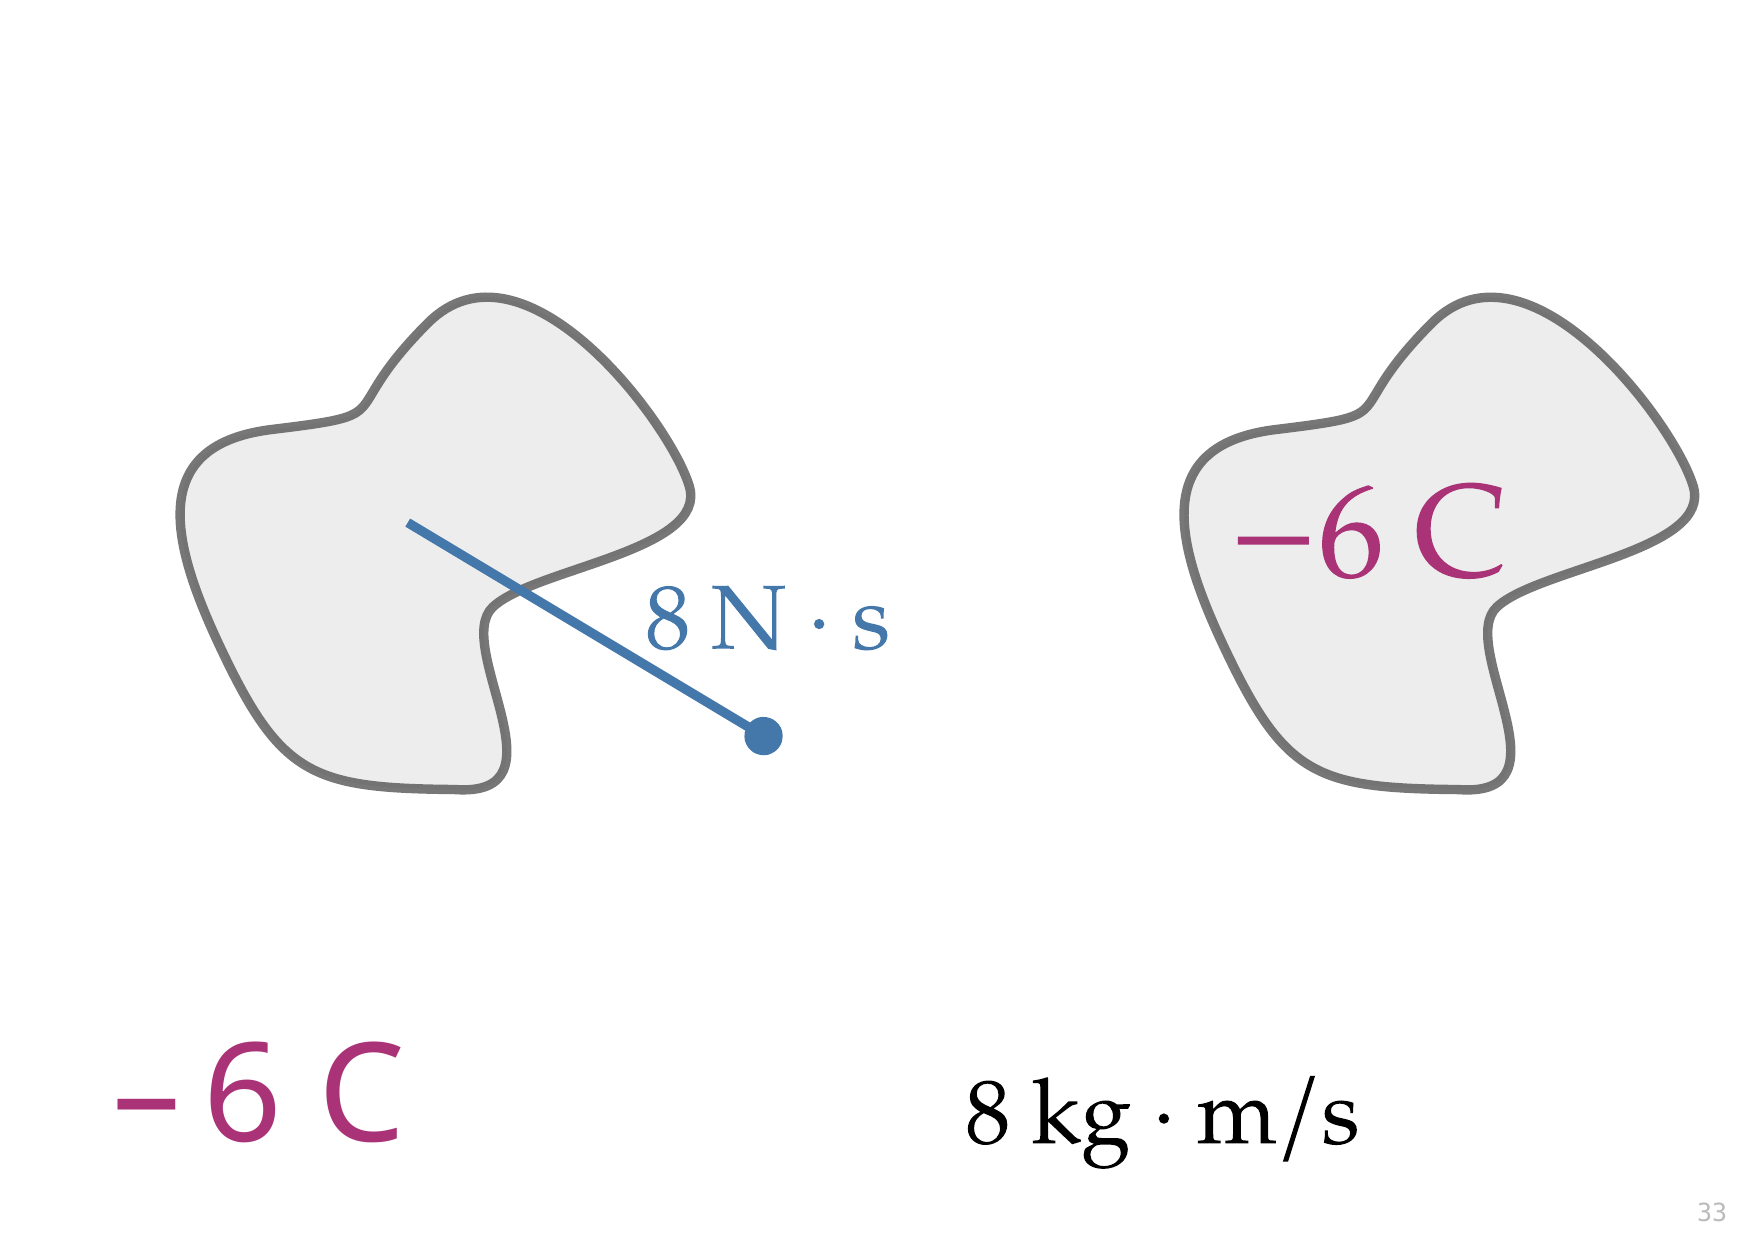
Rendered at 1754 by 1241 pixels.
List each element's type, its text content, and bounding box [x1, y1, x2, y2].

text_box [1032, 1077, 1081, 1145]
text_box [180, 297, 691, 790]
text_box [647, 585, 688, 651]
text_box [1197, 1100, 1276, 1144]
text_box [712, 585, 785, 651]
text_box [1083, 1100, 1131, 1169]
text_box [854, 605, 888, 651]
text_box [1158, 1113, 1170, 1124]
text_box [1323, 1100, 1357, 1146]
text_box – 6 C [97, 986, 414, 1139]
text_box [1184, 297, 1695, 790]
text_box [813, 618, 825, 630]
text_box [967, 1080, 1008, 1146]
text_box [1282, 1075, 1316, 1162]
